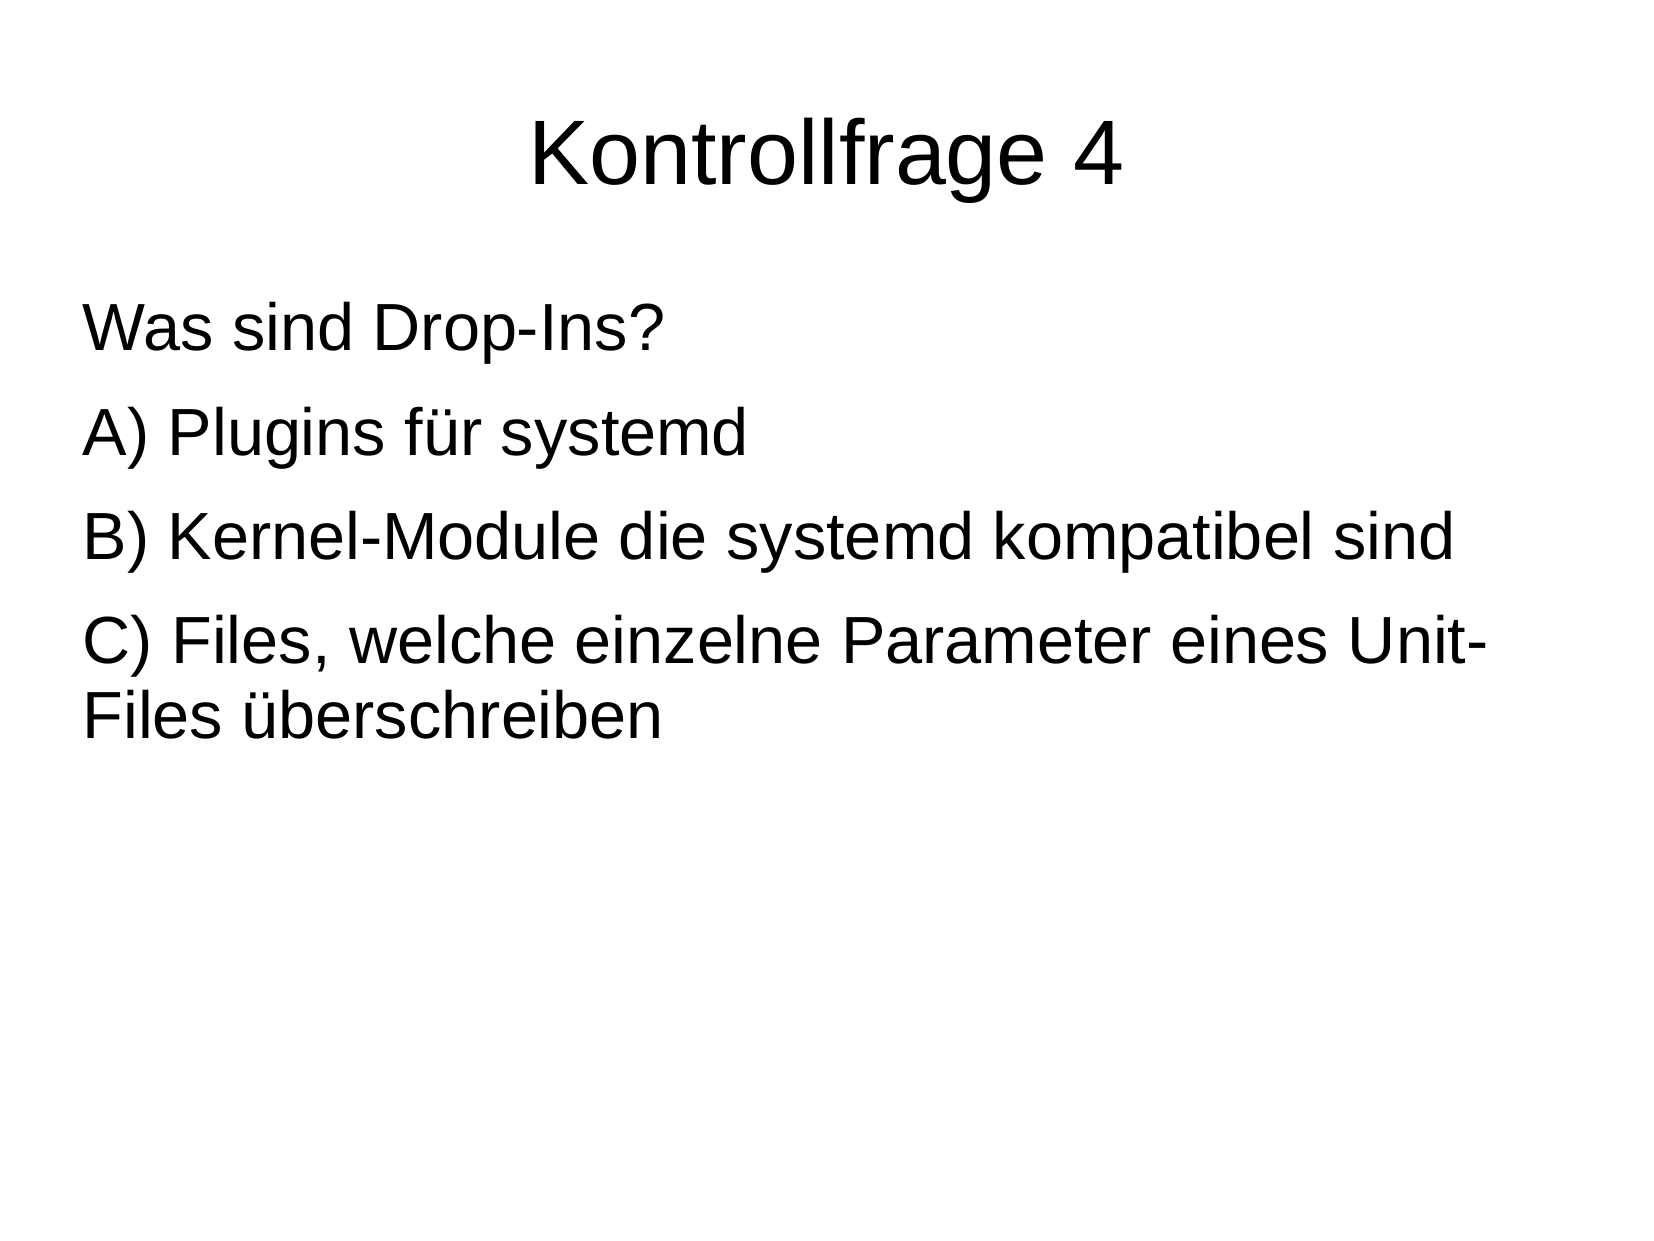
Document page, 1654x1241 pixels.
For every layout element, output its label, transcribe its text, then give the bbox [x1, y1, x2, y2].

list Was sind Drop-Ins? A) Plugins für systemd B) Kernel-Module die systemd kompatibel sind C) Files, welche einzelne Parameter eines Unit-Files überschreiben [82, 290, 1571, 1010]
title Kontrollfrage 4 [82, 101, 1571, 205]
